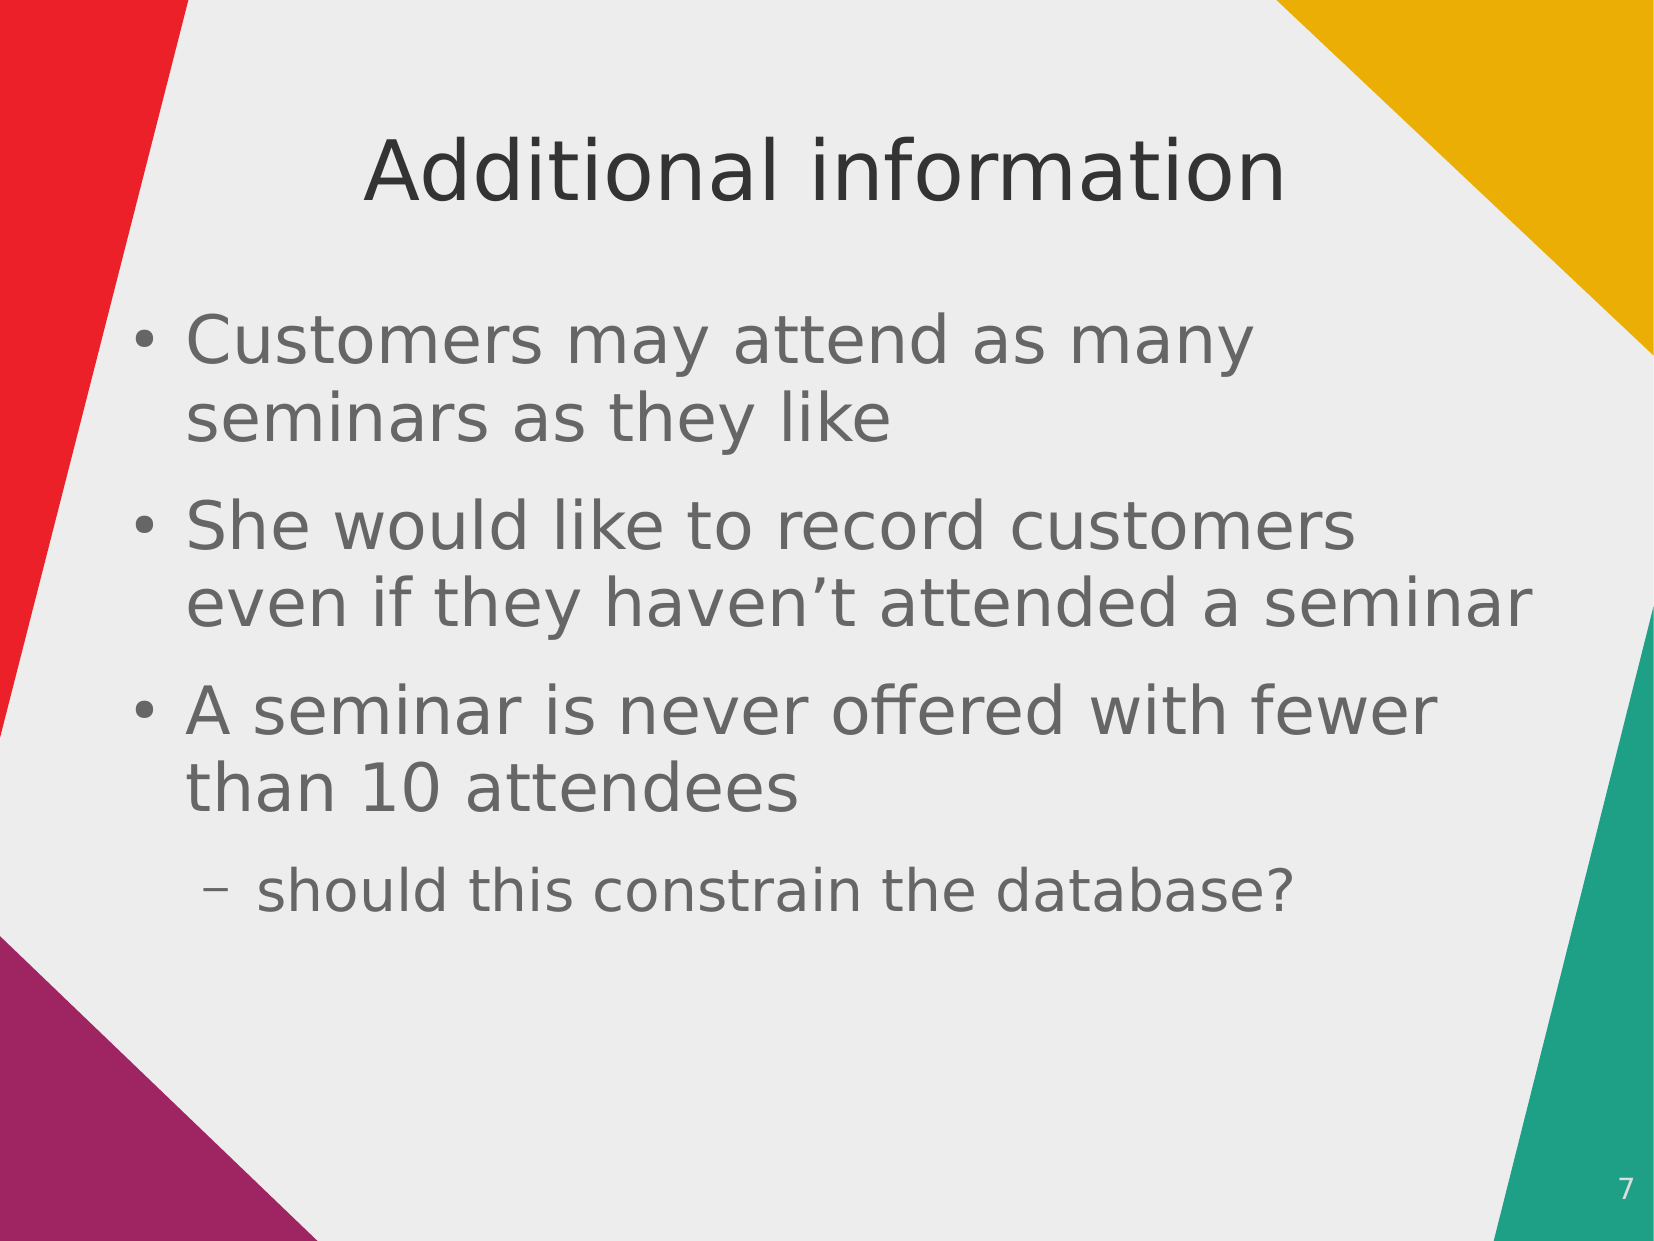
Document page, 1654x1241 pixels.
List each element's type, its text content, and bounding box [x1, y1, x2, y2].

title Additional information [114, 73, 1539, 271]
list Customers may attend as many seminars as they like She would like to record customers even if they haven’t attended a seminar A seminar is never offered with fewer than 10 attendees should this constrain the database? [114, 302, 1539, 1033]
